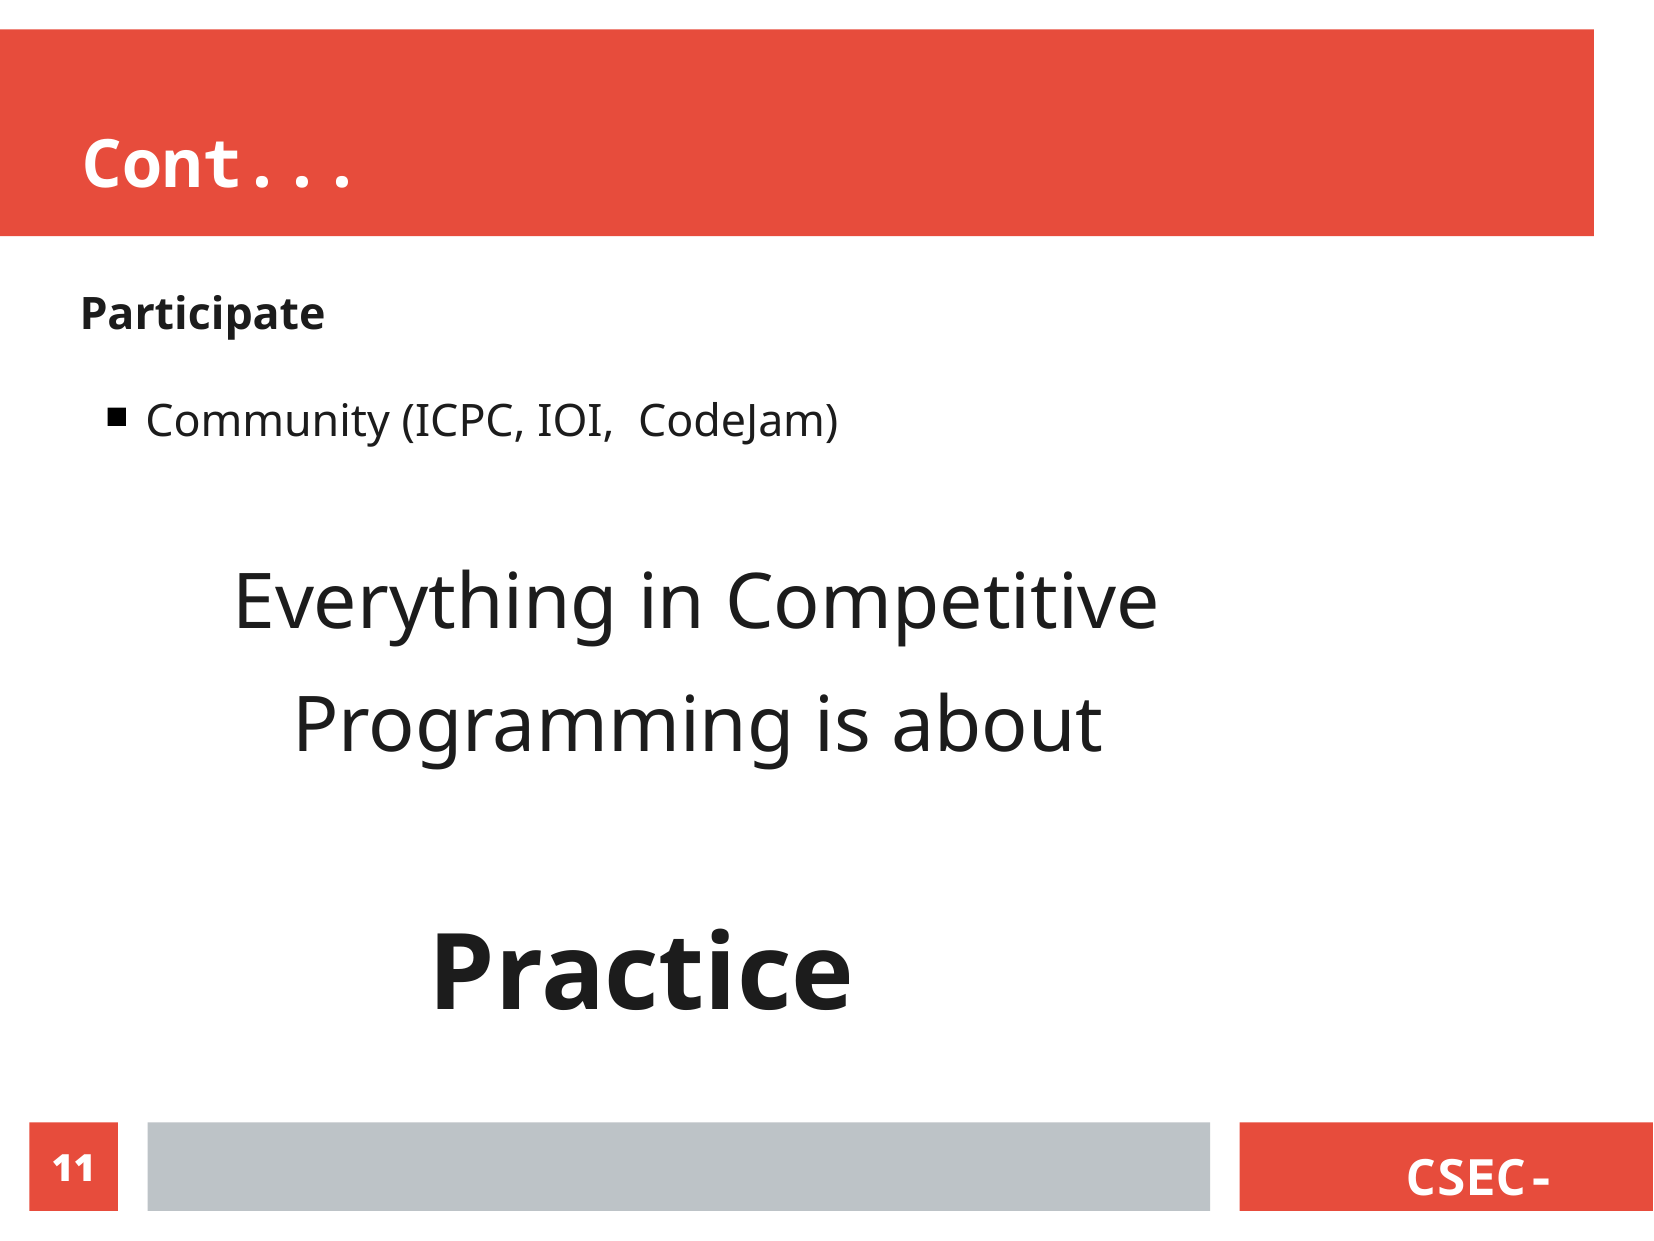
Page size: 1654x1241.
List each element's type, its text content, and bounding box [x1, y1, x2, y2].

title Cont... [58, 58, 1594, 207]
text_box CSEC-ASTU [1391, 1134, 1653, 1241]
list Participate Community (ICPC, IOI, CodeJam) Everything in Competitive Programming is about Practice [71, 281, 1613, 1050]
